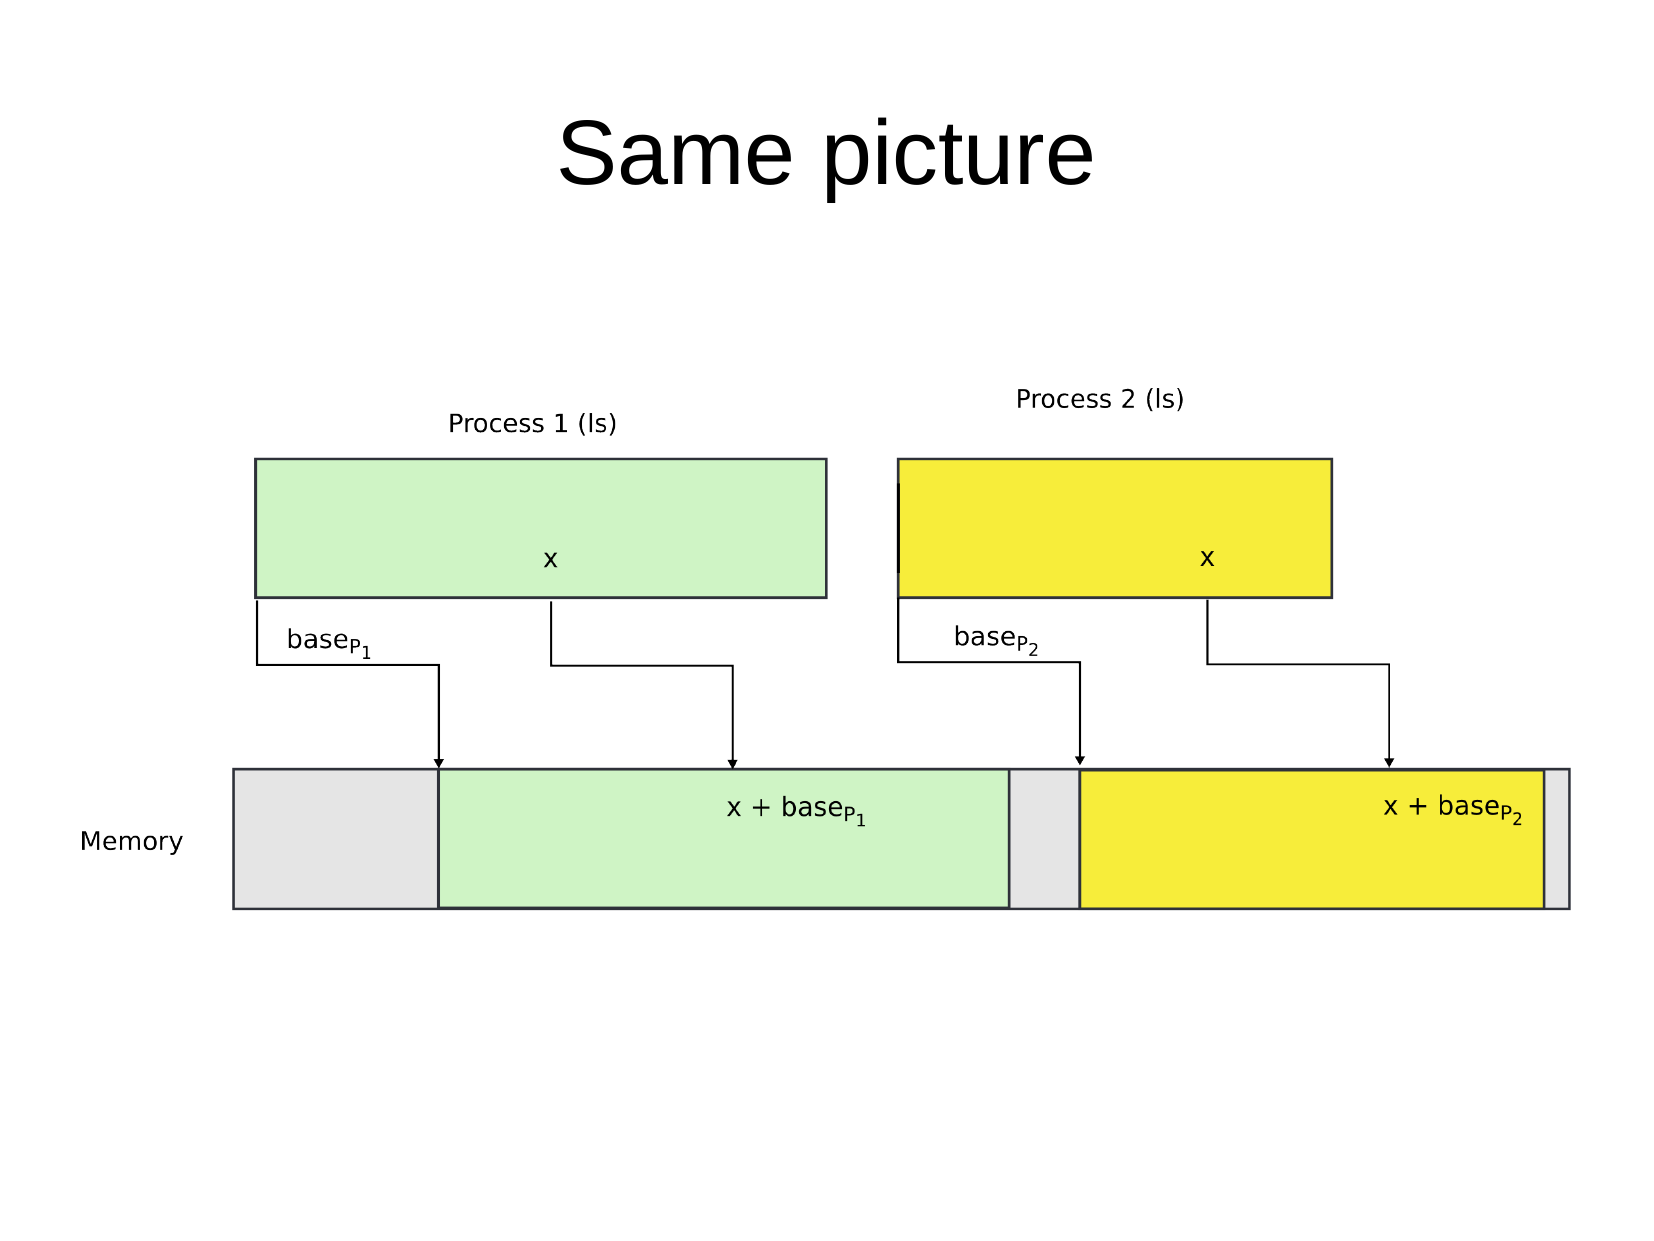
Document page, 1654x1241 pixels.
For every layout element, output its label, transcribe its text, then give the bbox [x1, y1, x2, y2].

title Same picture [82, 49, 1571, 257]
picture [82, 388, 1571, 911]
